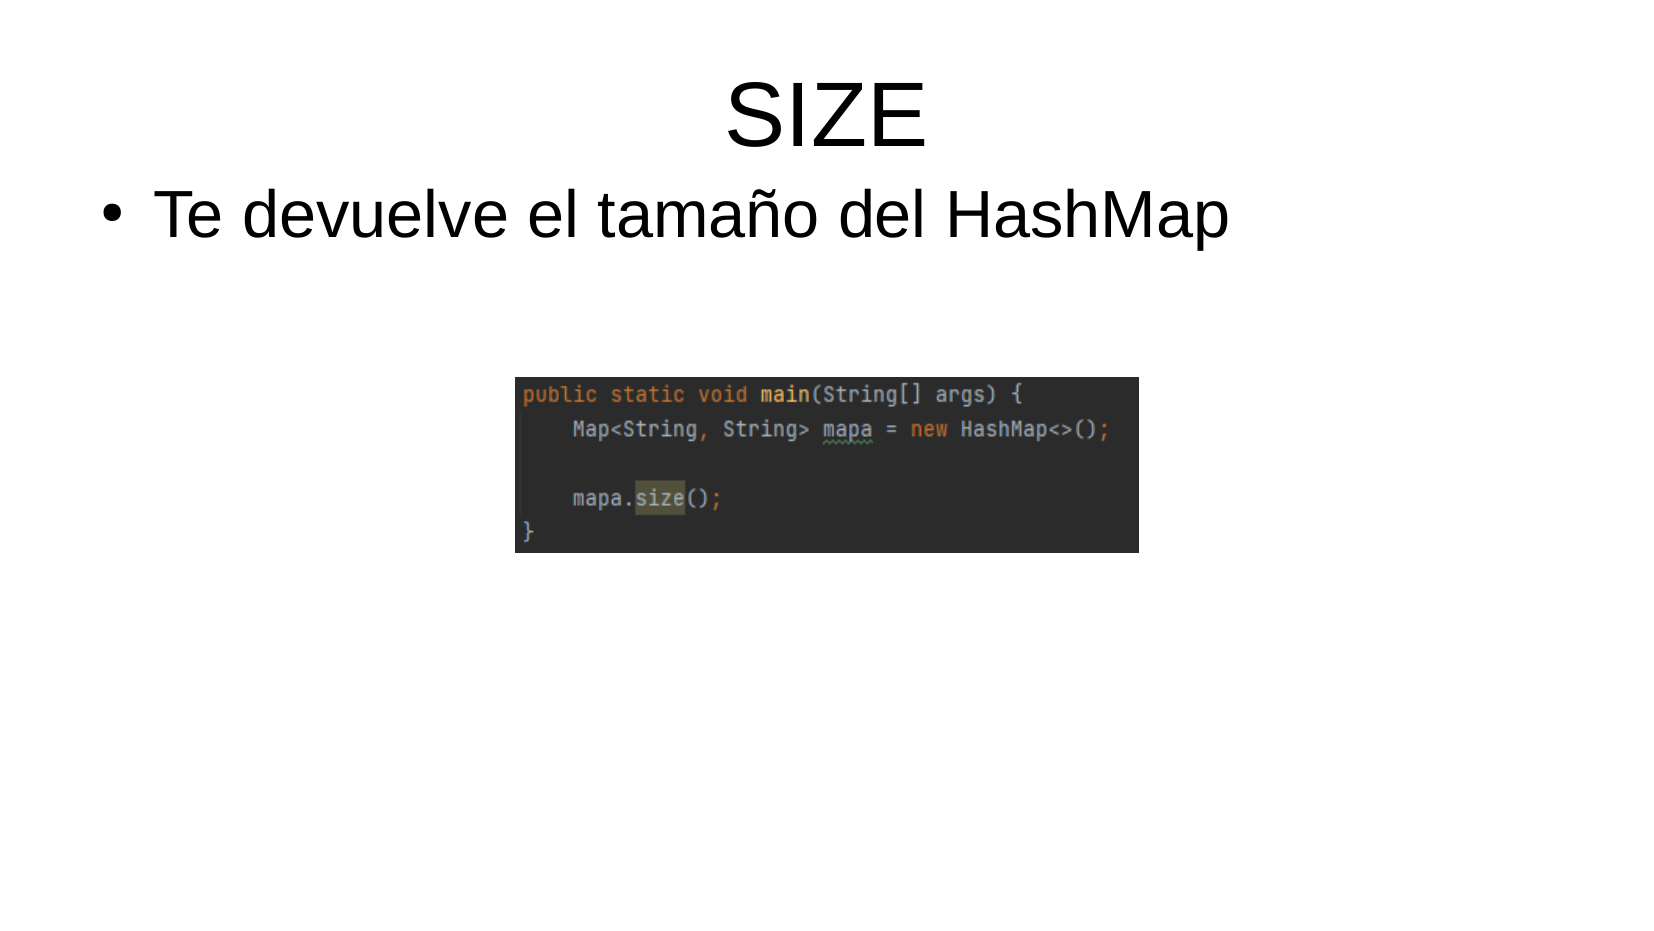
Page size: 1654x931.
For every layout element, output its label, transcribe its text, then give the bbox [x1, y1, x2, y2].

title SIZE [82, 37, 1571, 177]
picture [515, 377, 1139, 553]
list Te devuelve el tamaño del HashMap [82, 177, 1571, 717]
